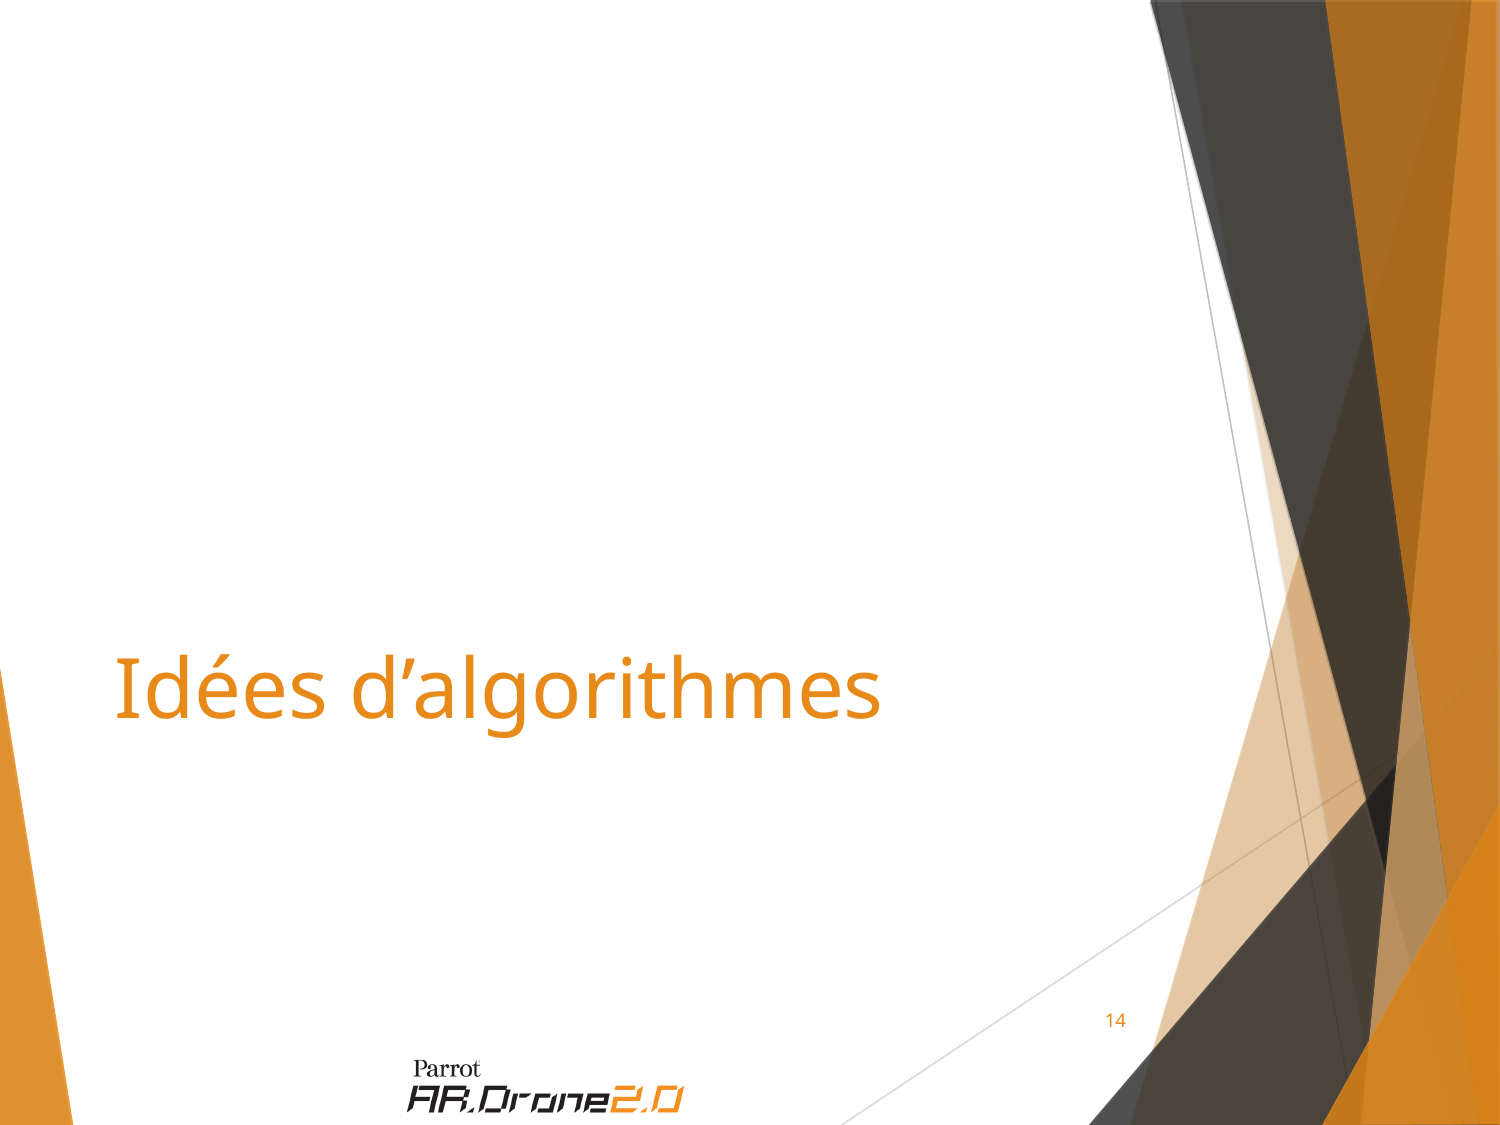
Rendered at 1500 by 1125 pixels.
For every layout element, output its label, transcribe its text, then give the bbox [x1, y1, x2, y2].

title Idées d’algorithmes [99, 443, 1142, 743]
slide_number <numéro> [1057, 991, 1142, 1051]
picture [394, 1051, 690, 1125]
